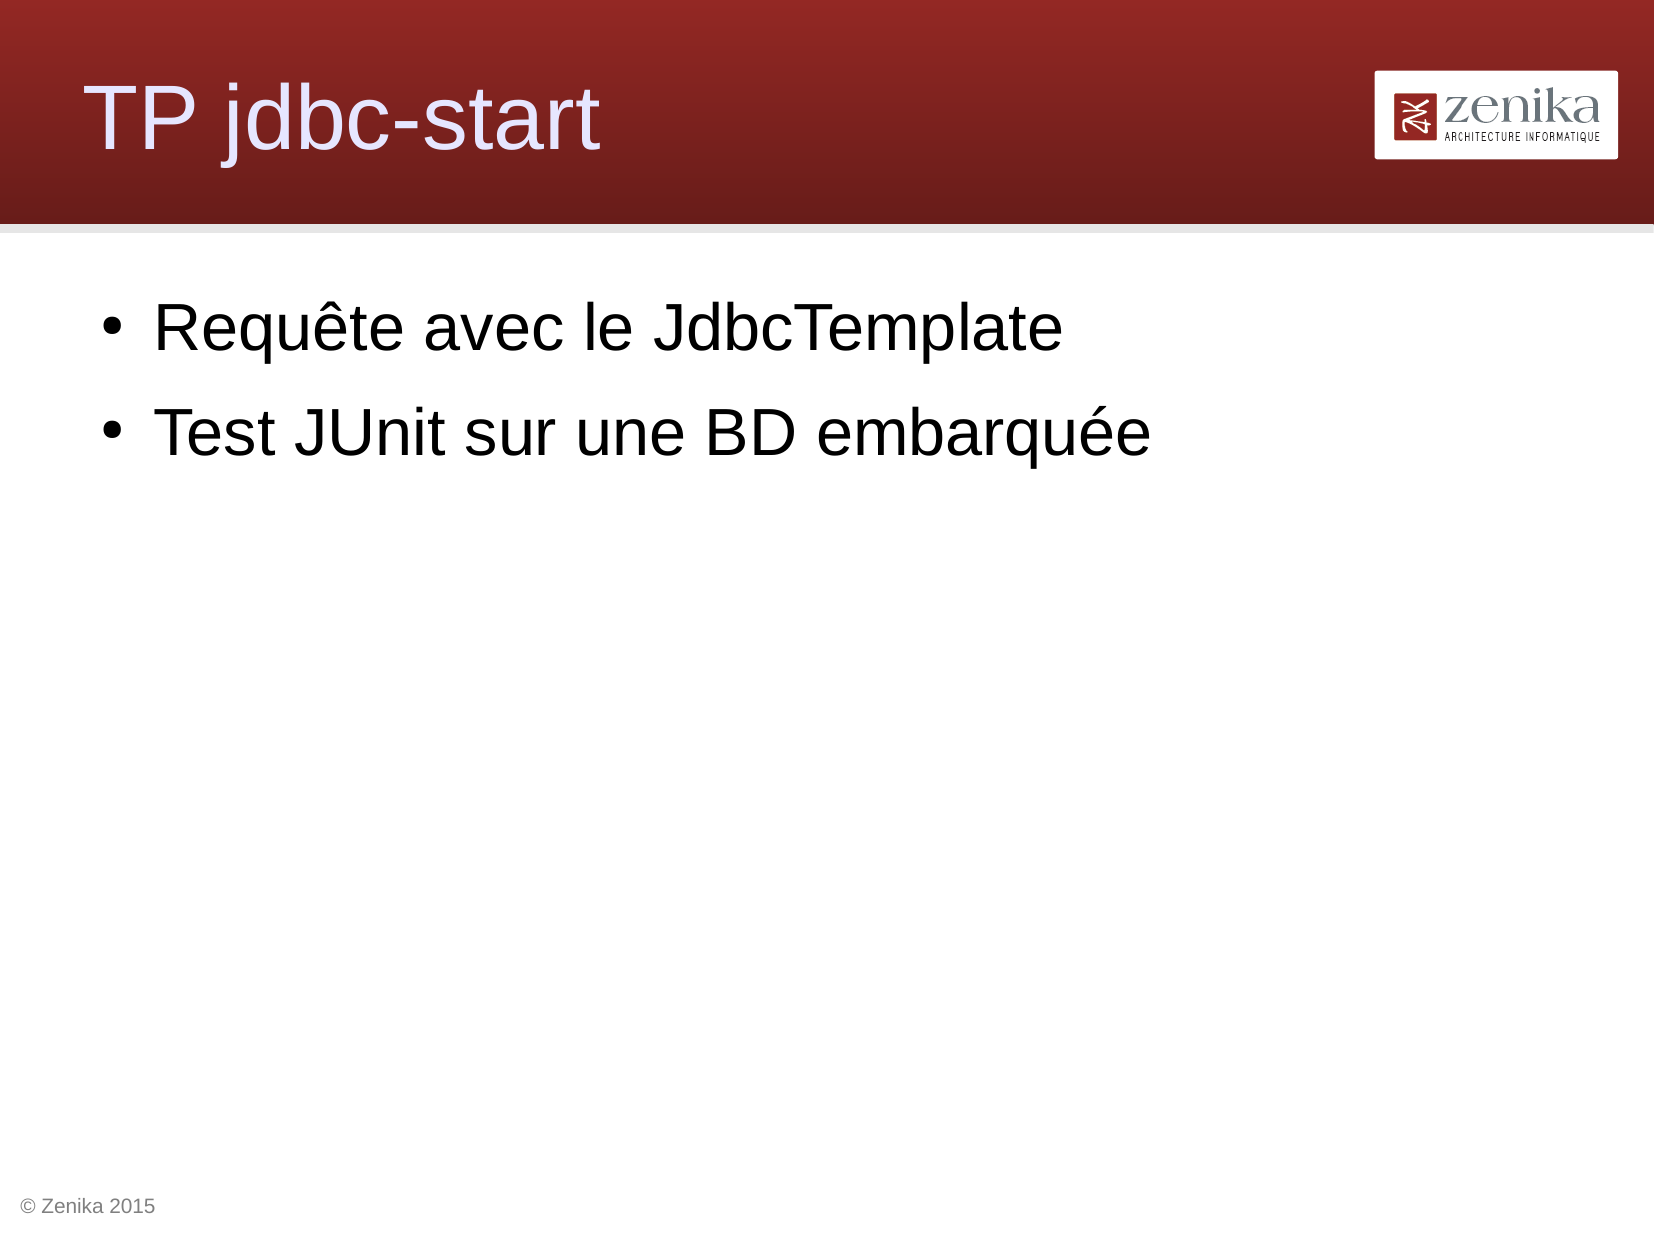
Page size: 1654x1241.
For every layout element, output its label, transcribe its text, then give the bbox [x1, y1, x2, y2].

title TP jdbc-start [82, 13, 1571, 222]
picture [1571, 82, 1600, 149]
list Requête avec le JdbcTemplate Test JUnit sur une BD embarquée [82, 290, 1538, 1010]
